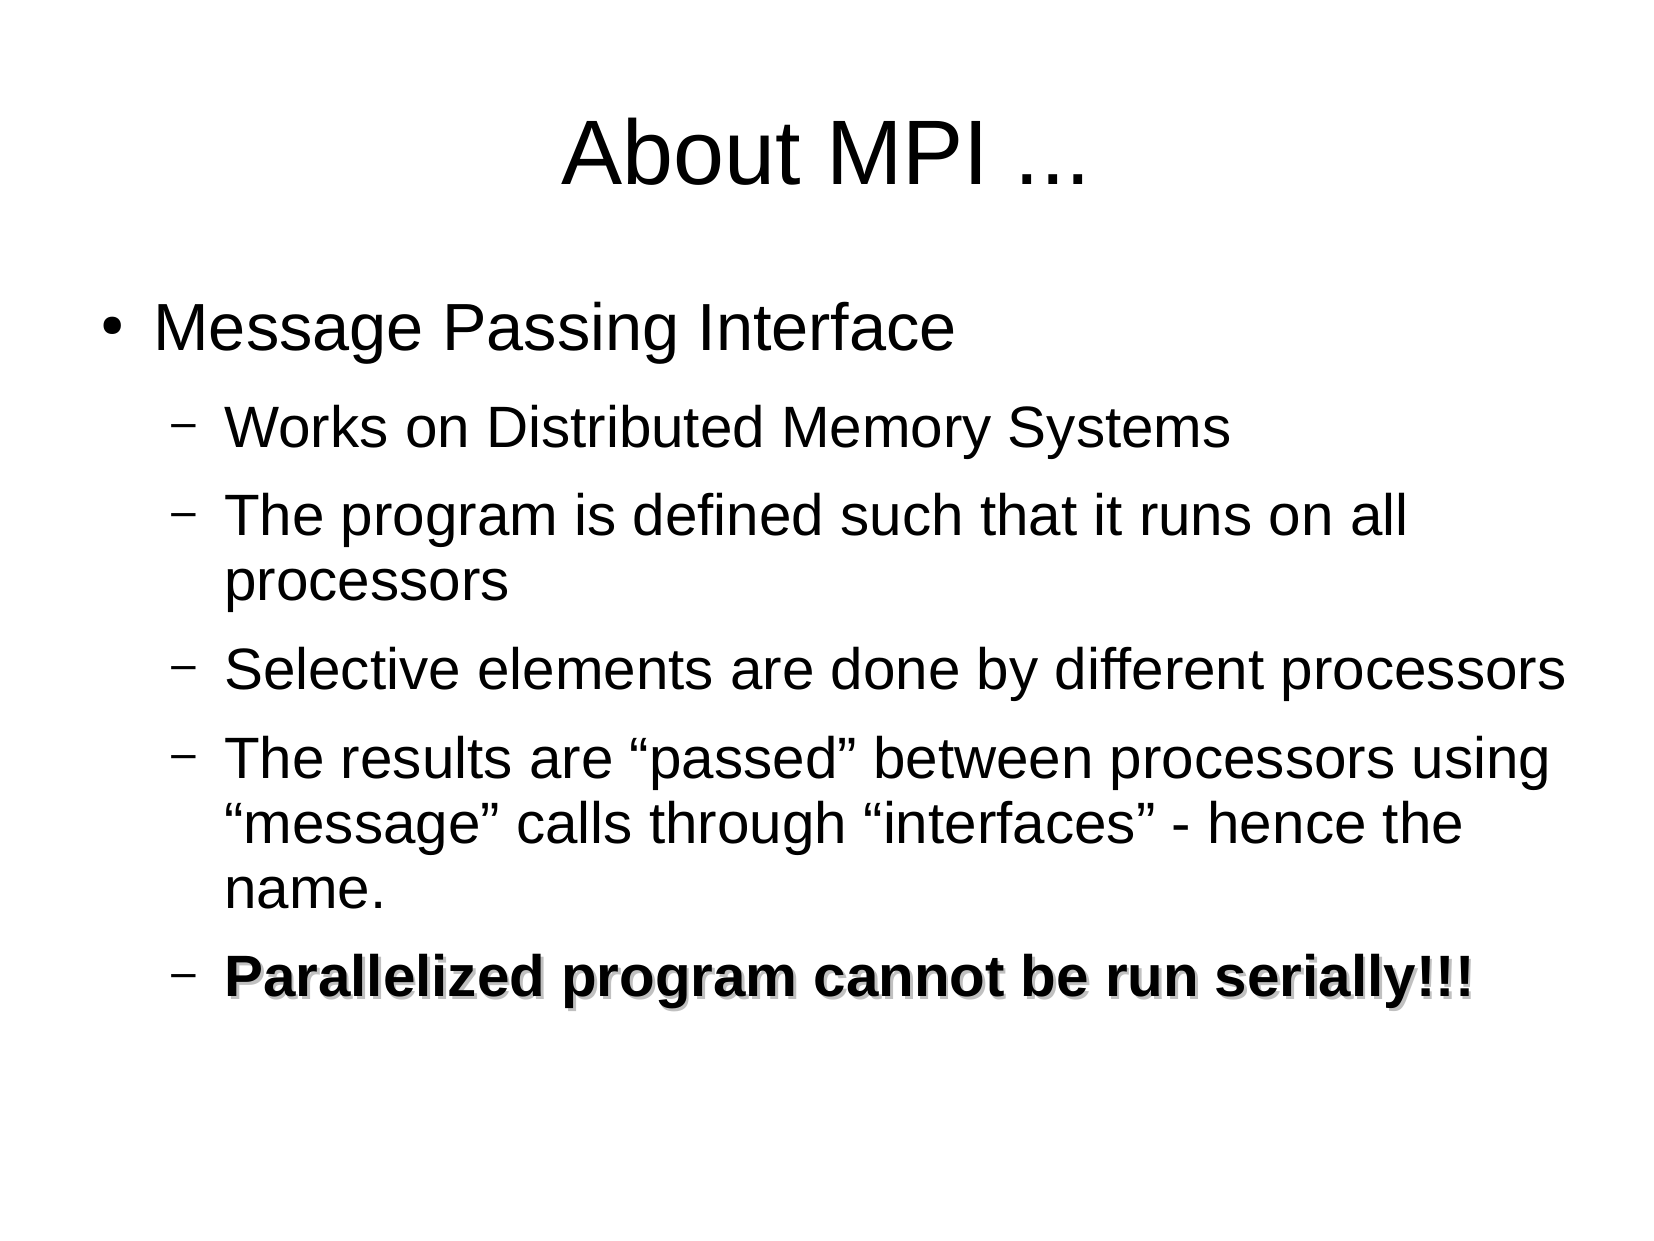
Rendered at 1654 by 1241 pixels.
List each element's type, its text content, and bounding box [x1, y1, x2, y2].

list Message Passing Interface Works on Distributed Memory Systems The program is defined such that it runs on all processors Selective elements are done by different processors The results are “passed” between processors using “message” calls through “interfaces” - hence the name. Parallelized program cannot be run serially!!! [82, 290, 1571, 1010]
title About MPI ... [82, 49, 1571, 257]
